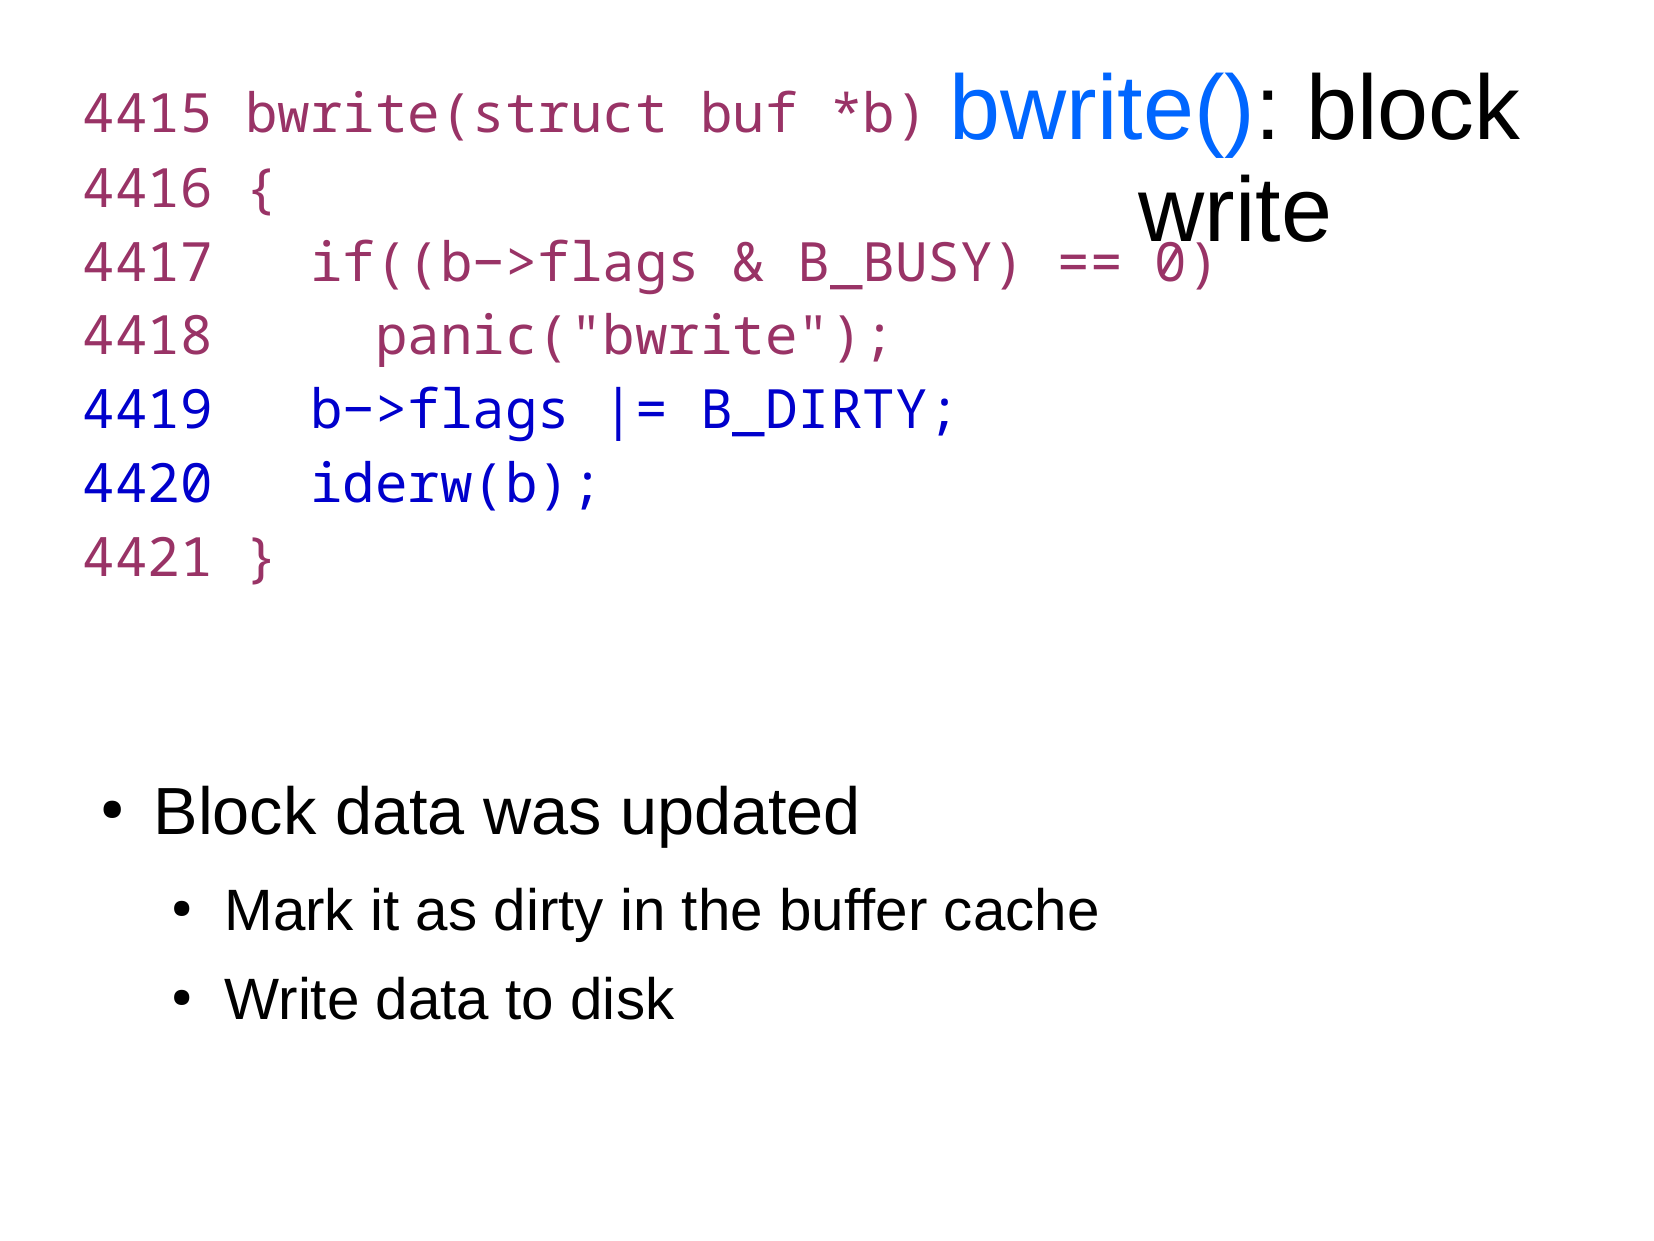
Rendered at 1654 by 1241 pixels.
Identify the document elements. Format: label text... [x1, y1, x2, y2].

list 4415 bwrite(struct buf *b) 4416 { 4417 if((b−>flags & B_BUSY) == 0) 4418 panic("bwrite"); 4419 b−>flags |= B_DIRTY; 4420 iderw(b); 4421 } [82, 75, 1571, 773]
list Block data was updated Mark it as dirty in the buffer cache Write data to disk [82, 773, 1571, 1187]
title bwrite(): block write [900, 55, 1571, 263]
